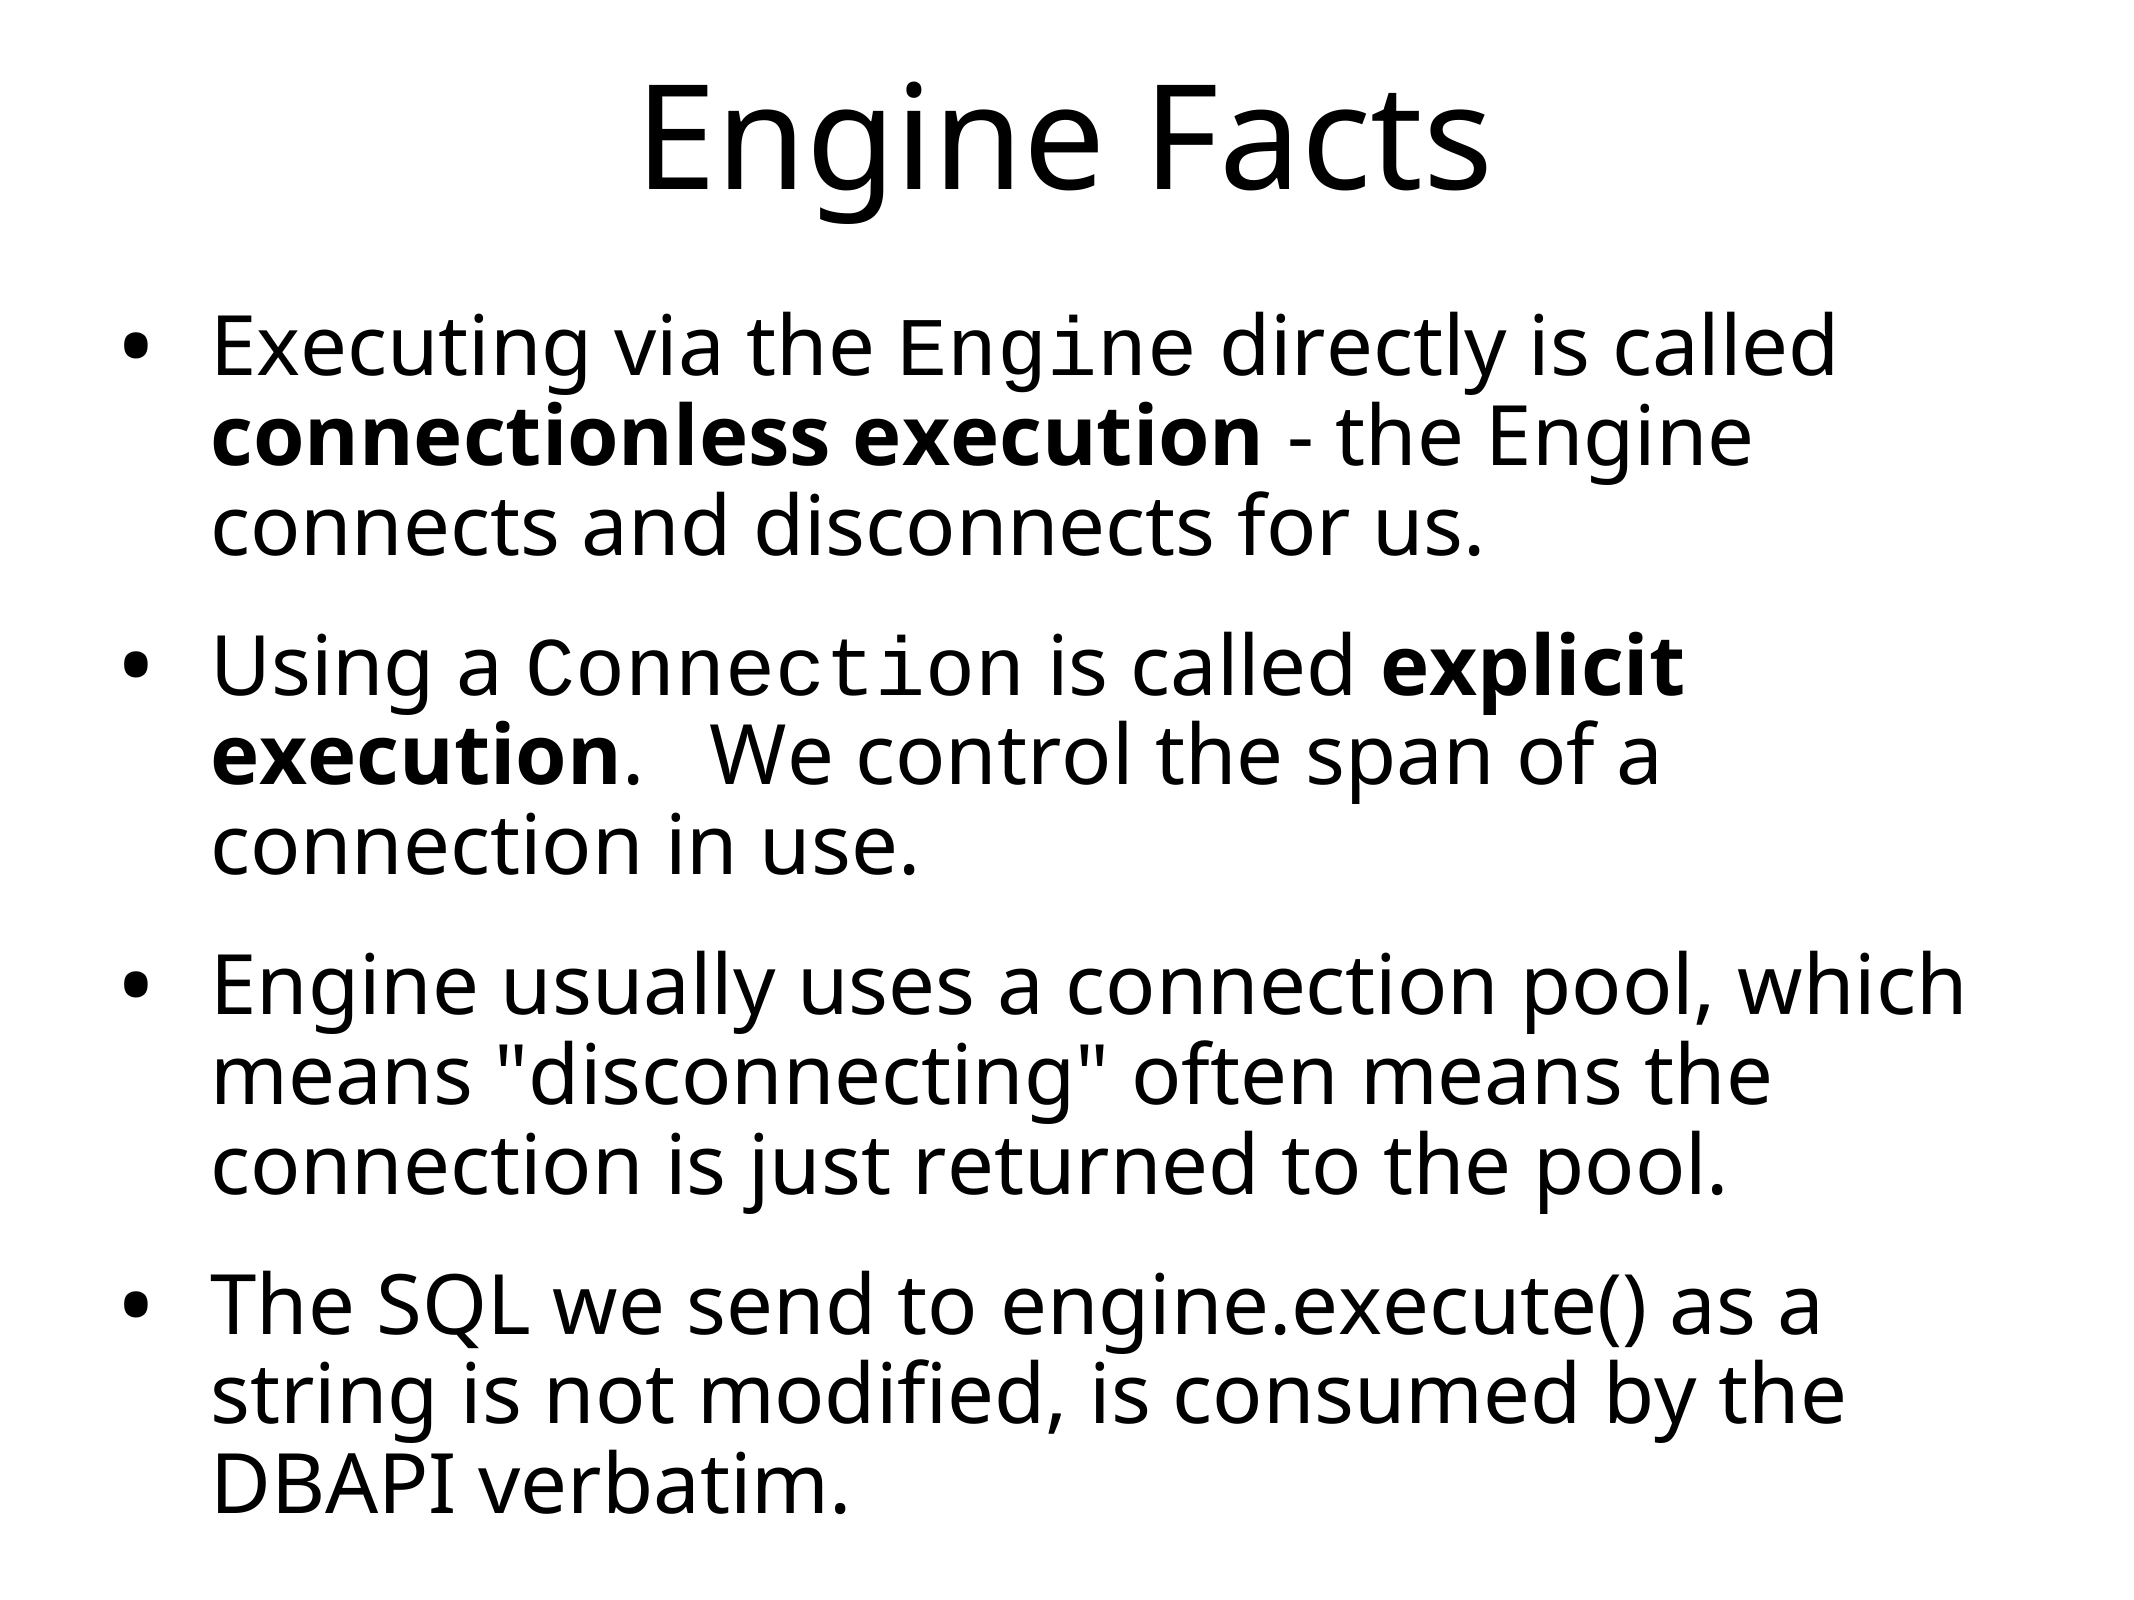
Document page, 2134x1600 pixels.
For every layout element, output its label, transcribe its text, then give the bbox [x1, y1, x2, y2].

list Executing via the Engine directly is called connectionless execution - the Engine connects and disconnects for us. Using a Connection is called explicit execution. We control the span of a connection in use. Engine usually uses a connection pool, which means "disconnecting" often means the connection is just returned to the pool. The SQL we send to engine.execute() as a string is not modified, is consumed by the DBAPI verbatim. [56, 281, 2065, 1555]
title Engine Facts [60, 41, 2069, 244]
